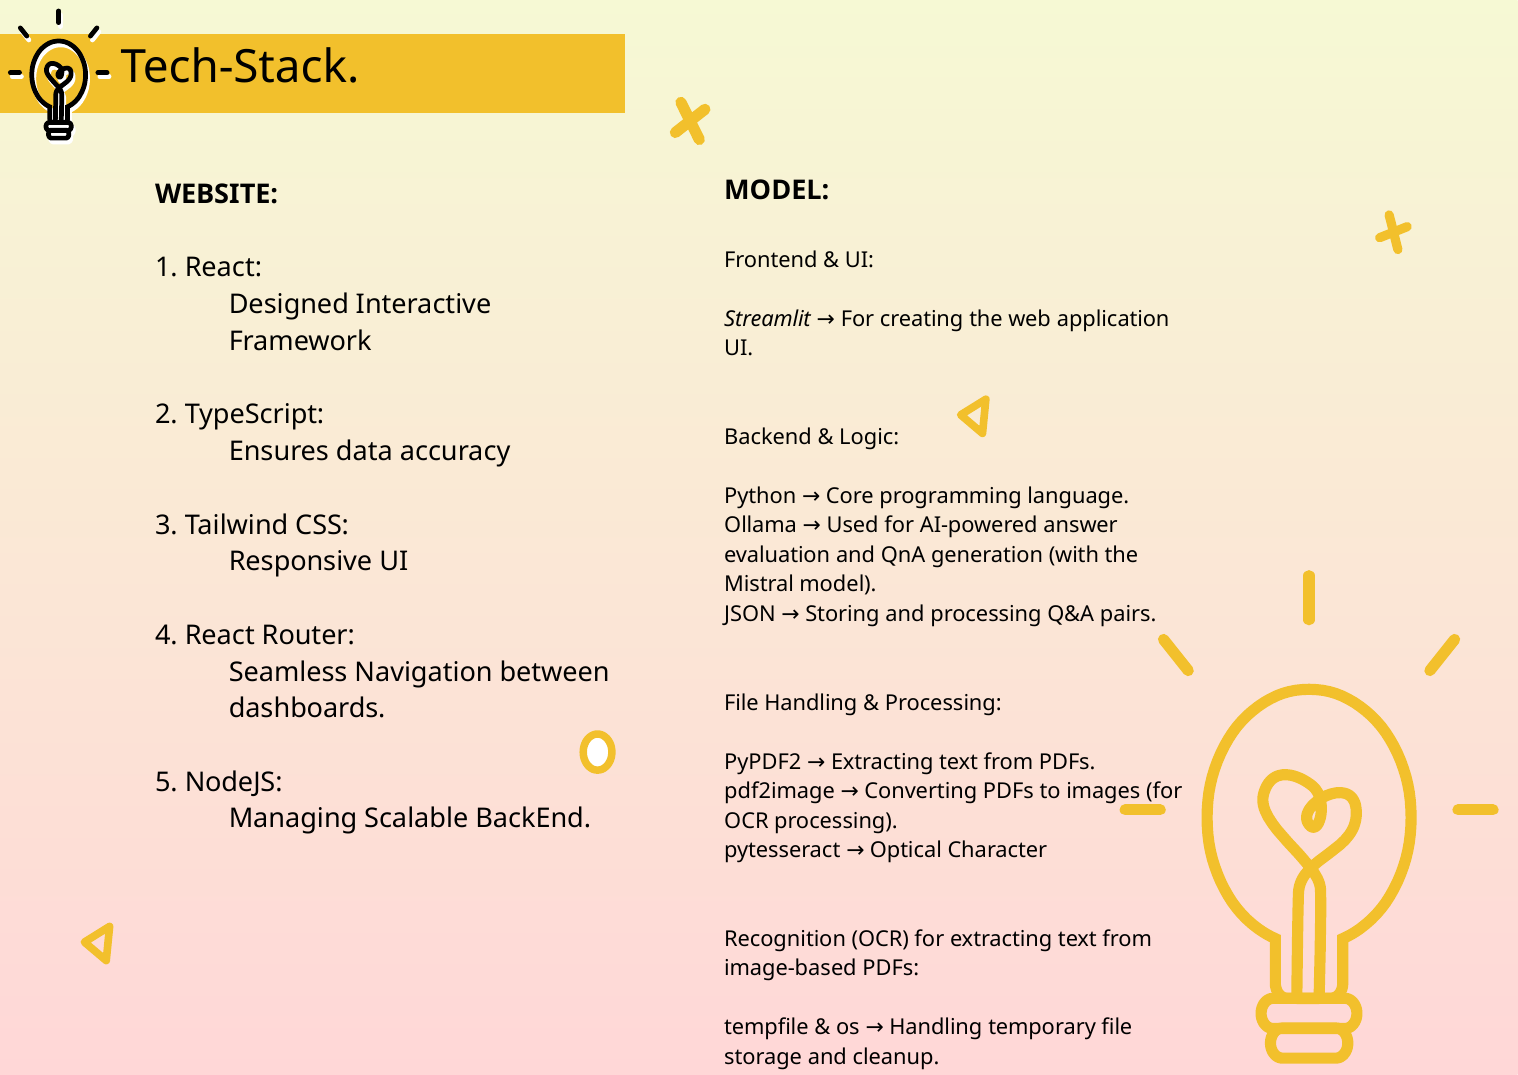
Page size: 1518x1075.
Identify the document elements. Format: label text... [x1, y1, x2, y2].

title Tech-Stack. [120, 19, 530, 111]
text_box MODEL: Frontend & UI: Streamlit → For creating the web application UI. Backend & Logic: Python → Core programming language. Ollama → Used for AI-powered answer evaluation and QnA generation (with the Mistral model). JSON → Storing and processing Q&A pairs. File Handling & Processing: PyPDF2 → Extracting text from PDFs. pdf2image → Converting PDFs to images (for OCR processing). pytesseract → Optical Character Recognition (OCR) for extracting text from image-based PDFs: tempfile & os → Handling temporary file storage and cleanup. Data Handling & Manipulation JSON → Storing structured data. set() & list comprehension → Removing duplicate Q&A pairs. [724, 170, 1193, 1058]
text_box WEBSITE: 1. React: Designed Interactive Framework 2. TypeScript: Ensures data accuracy 3. Tailwind CSS: Responsive UI 4. React Router: Seamless Navigation between dashboards. 5. NodeJS: Managing Scalable BackEnd. [155, 174, 624, 1075]
